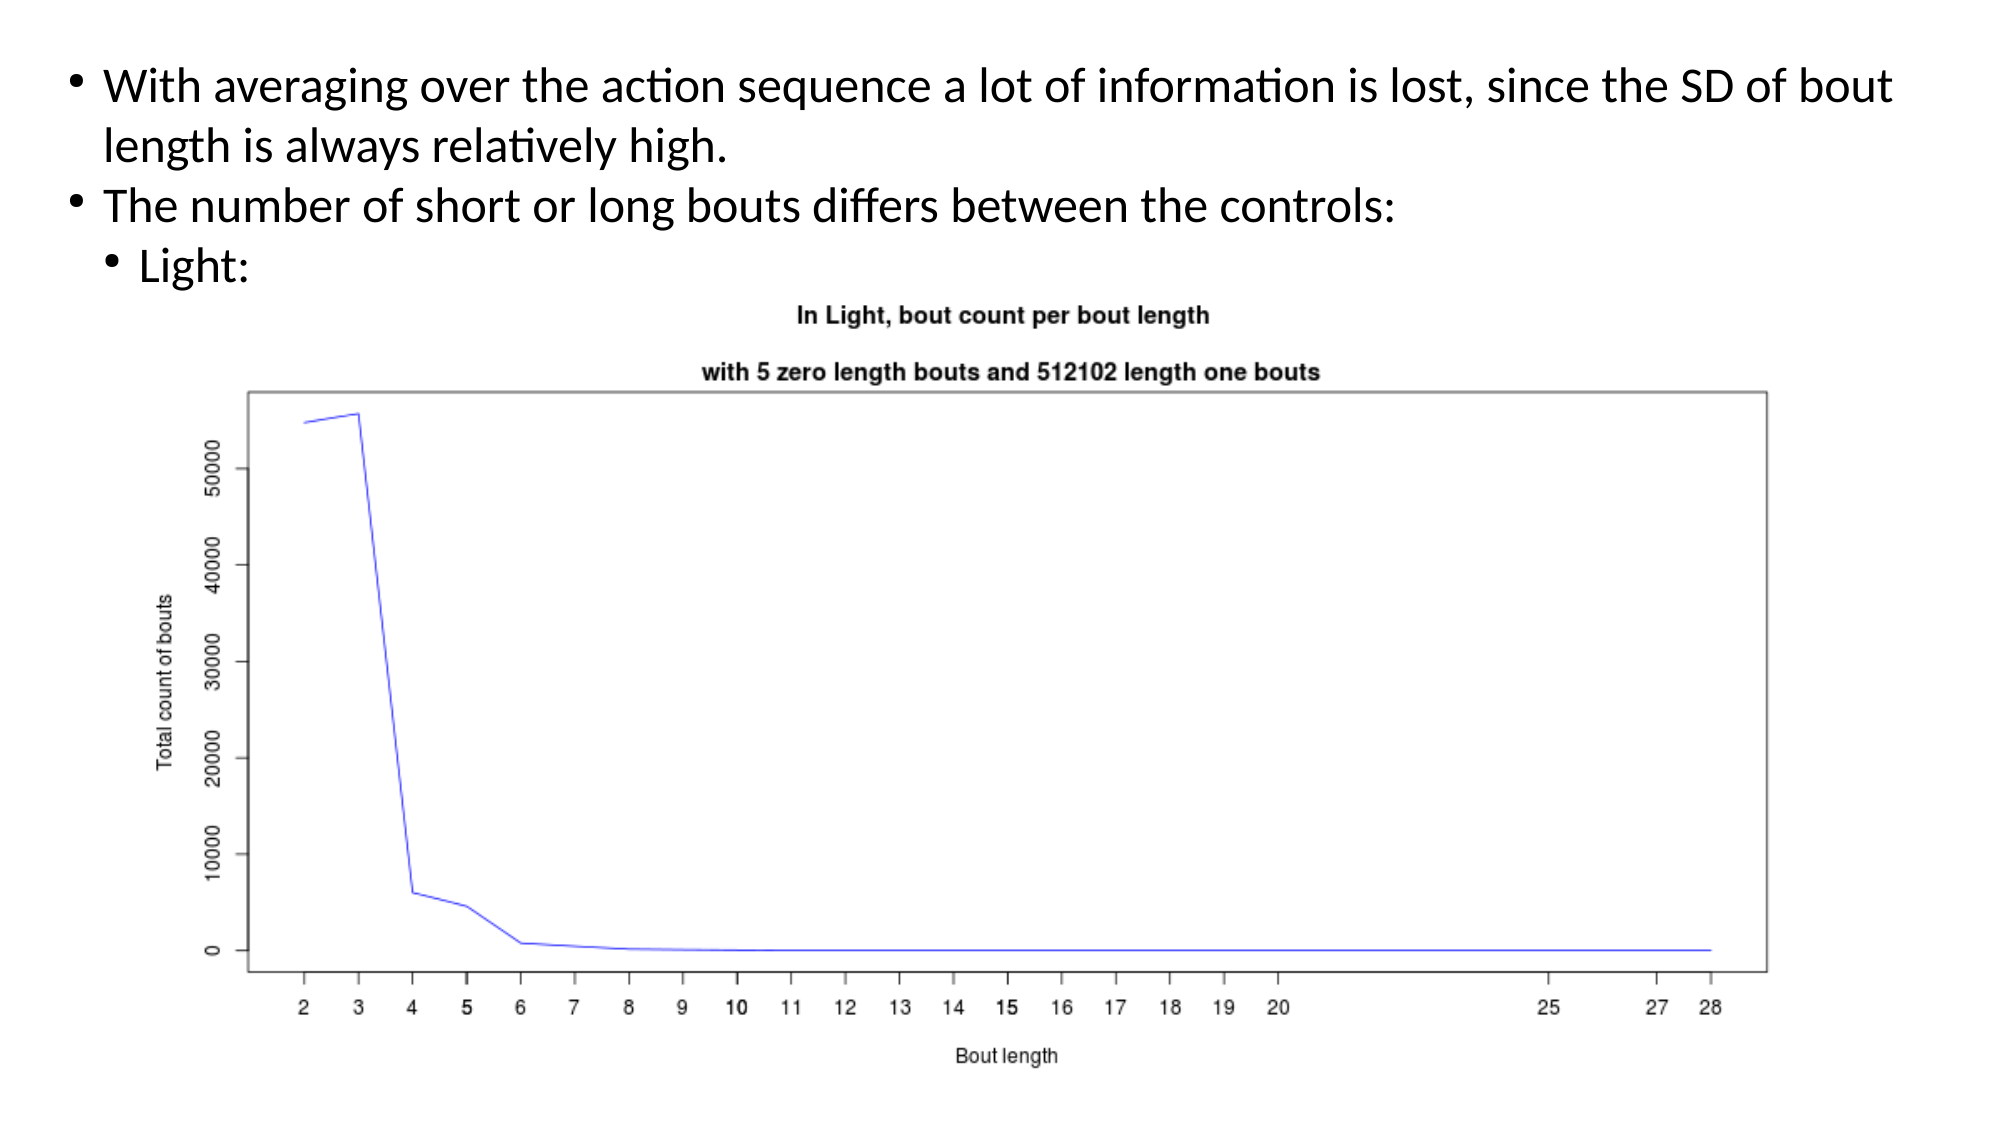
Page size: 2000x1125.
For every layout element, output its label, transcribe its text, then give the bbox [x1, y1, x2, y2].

picture [150, 294, 1818, 1096]
text_box With averaging over the action sequence a lot of information is lost, since the SD of bout length is always relatively high. The number of short or long bouts differs between the controls: Light: [0, 0, 2000, 946]
